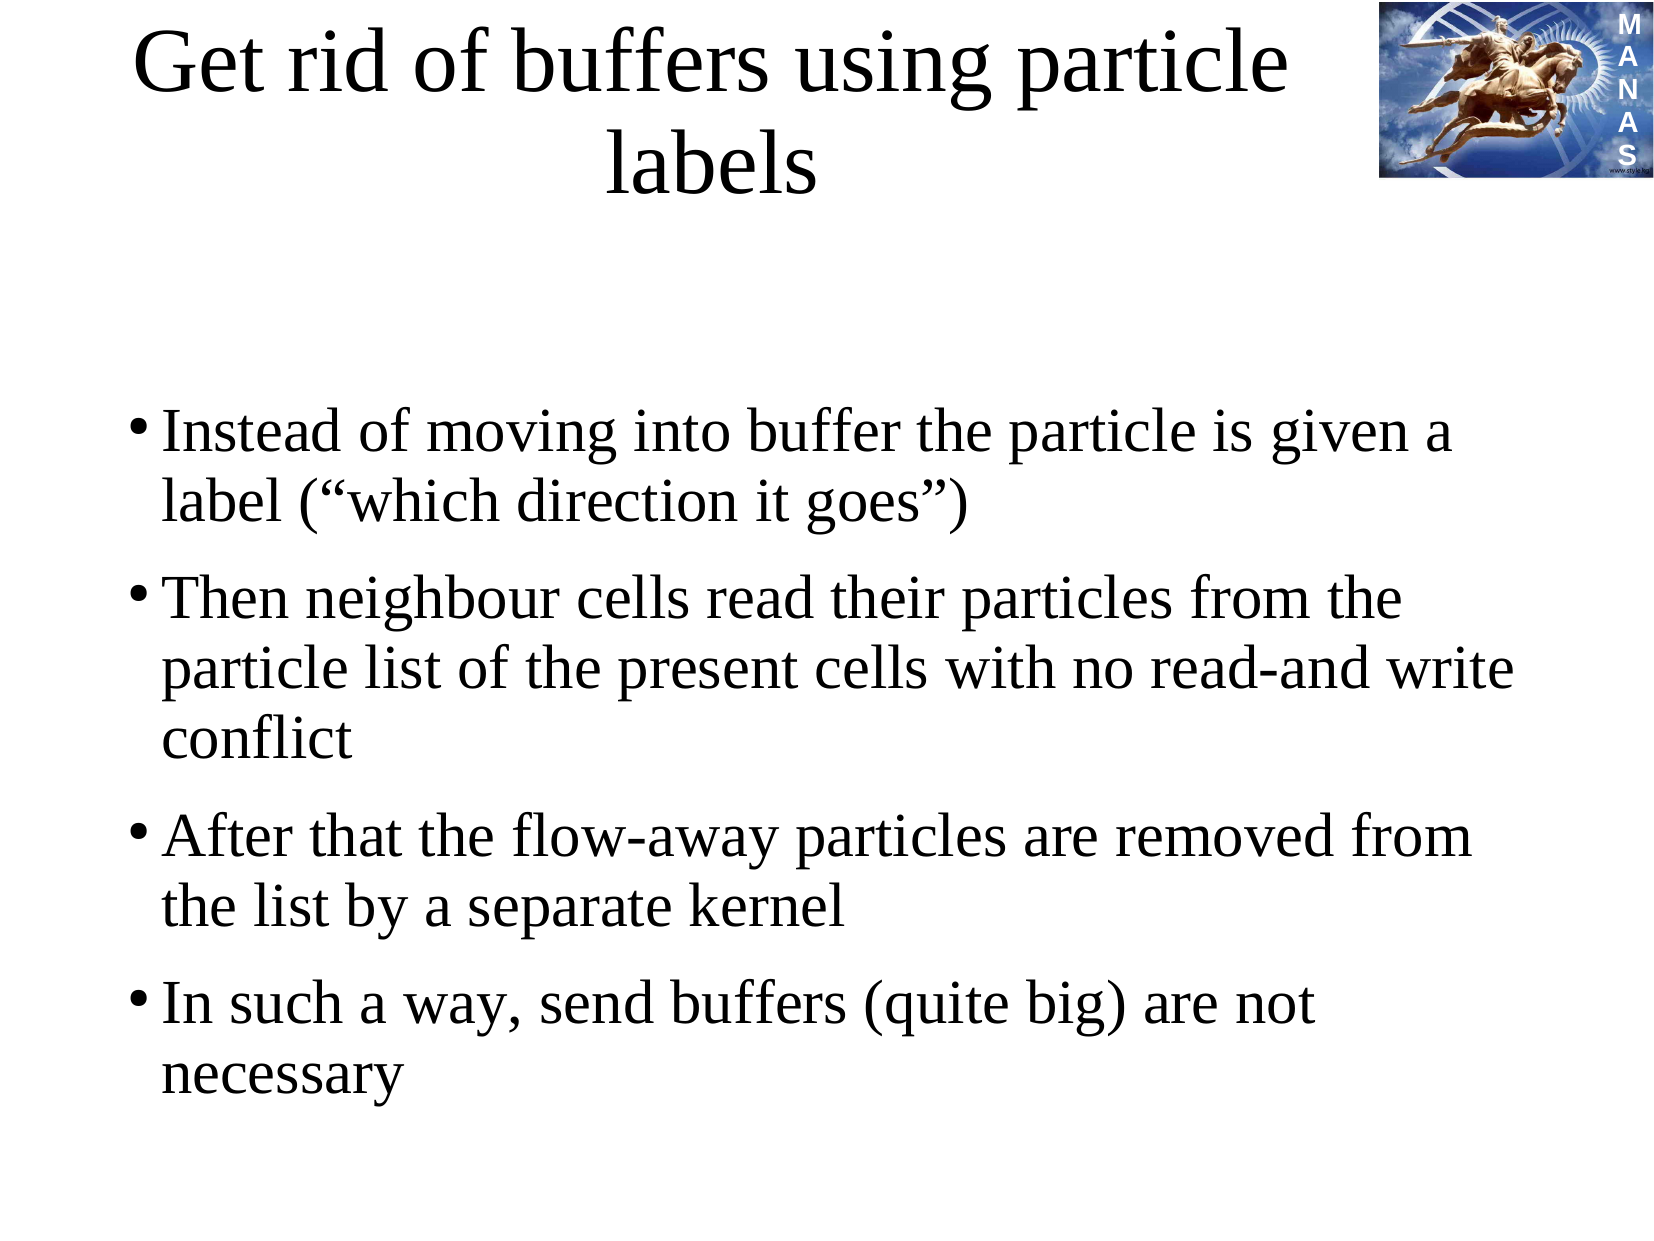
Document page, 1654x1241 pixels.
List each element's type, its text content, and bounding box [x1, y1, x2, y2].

title Get rid of buffers using particle labels [15, 0, 1411, 270]
text_box М A N A S [1602, 0, 1654, 189]
picture [1379, 2, 1602, 181]
list Instead of moving into buffer the particle is given a label (“which direction it goes”) Then neighbour cells read their particles from the particle list of the present cells with no read-and write conflict After that the flow-away particles are removed from the list by a separate kernel In such a way, send buffers (quite big) are not necessary [74, 390, 1531, 1111]
